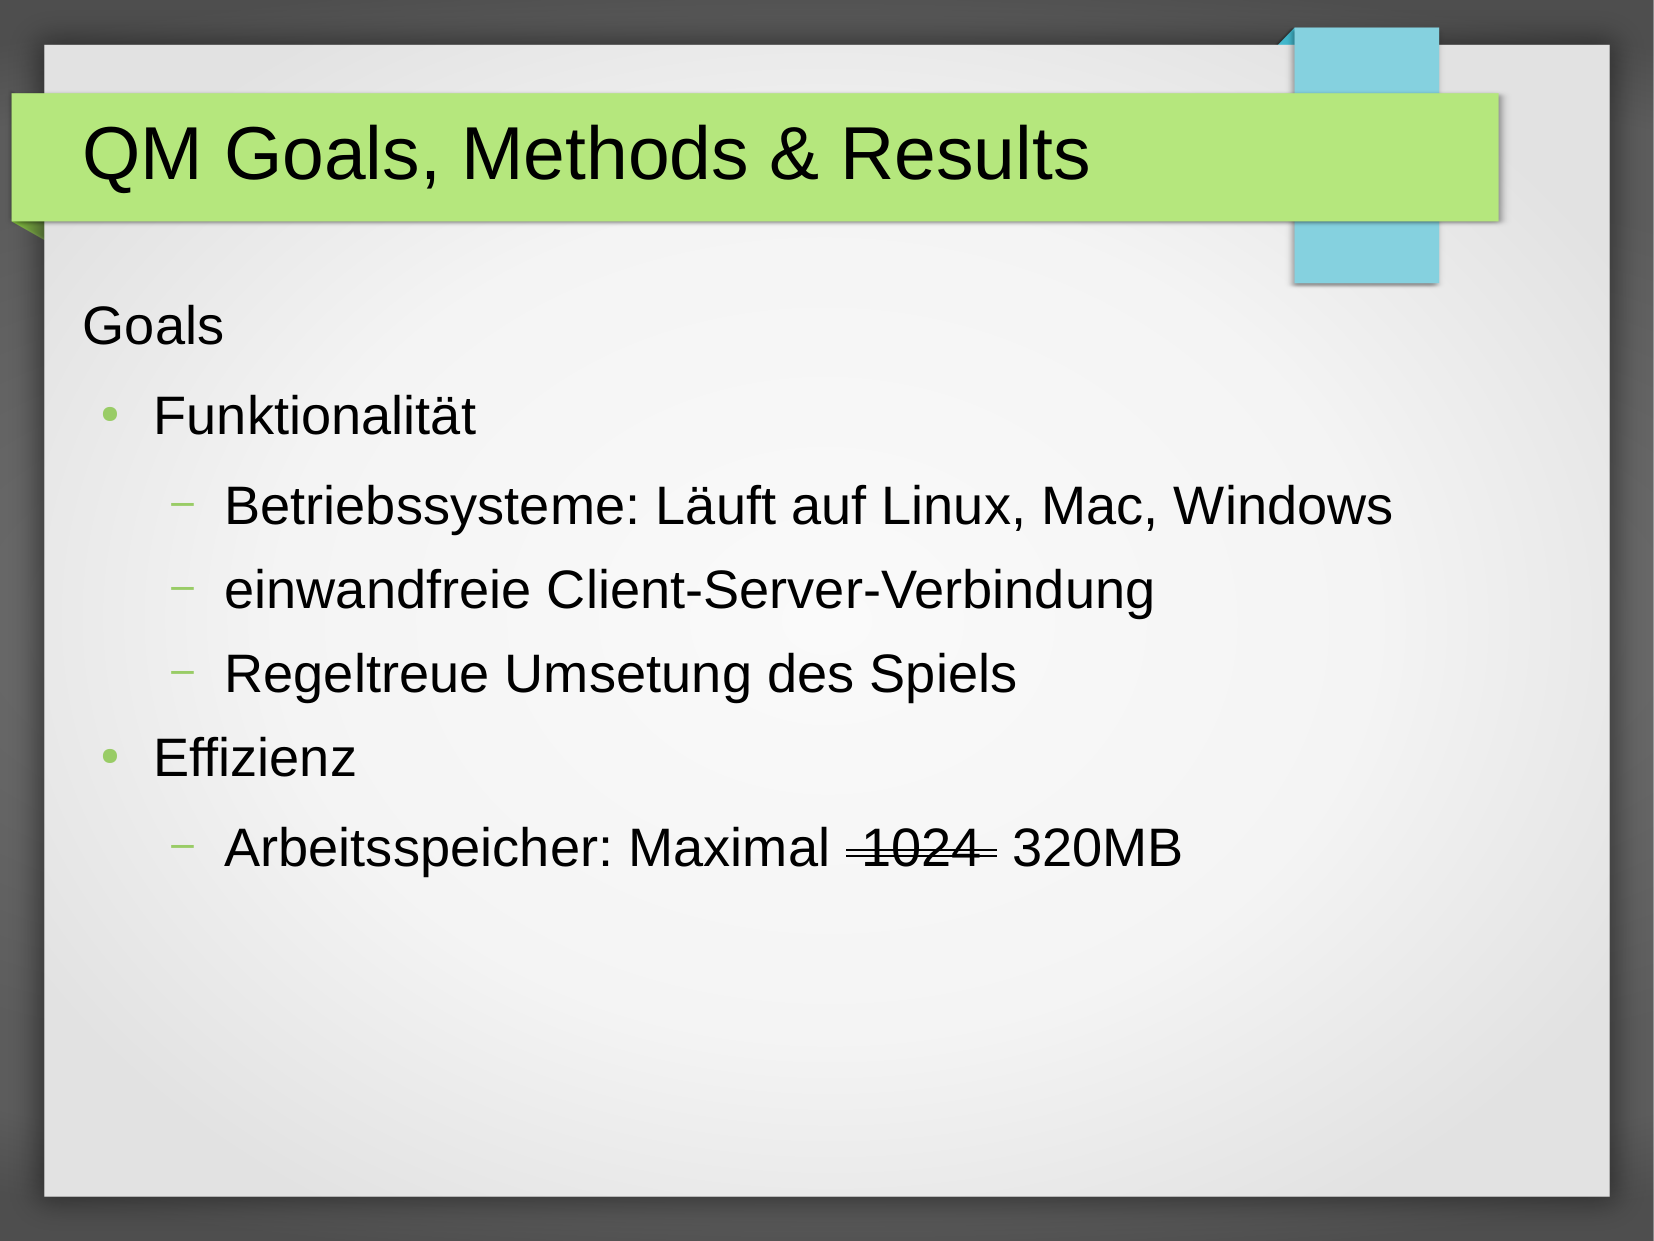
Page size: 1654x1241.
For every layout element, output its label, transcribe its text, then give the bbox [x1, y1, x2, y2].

picture [0, 0, 1654, 1241]
list Goals Funktionalität Betriebssysteme: Läuft auf Linux, Mac, Windows einwandfreie Client-Server-Verbindung Regeltreue Umsetung des Spiels Effizienz Arbeitsspeicher: Maximal 1024 320MB [82, 295, 1571, 1015]
title QM Goals, Methods & Results [82, 94, 1264, 213]
